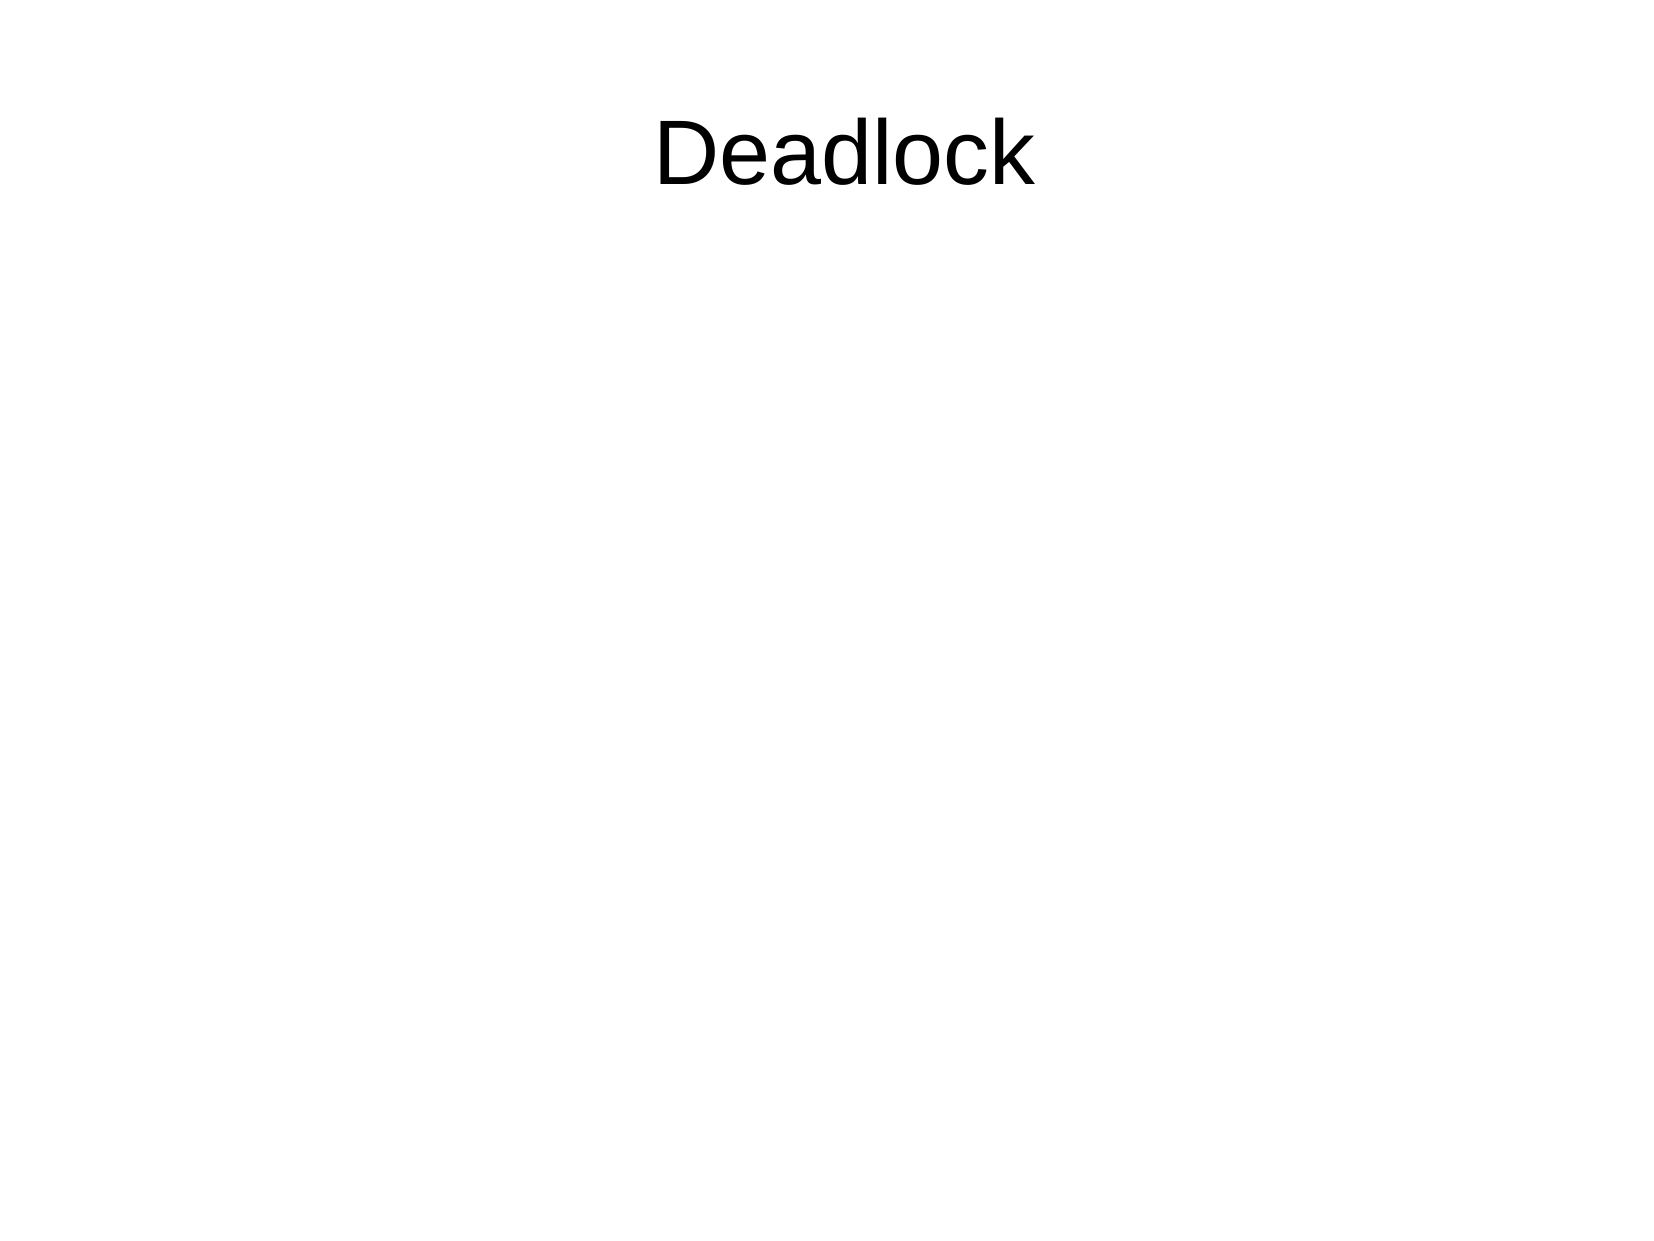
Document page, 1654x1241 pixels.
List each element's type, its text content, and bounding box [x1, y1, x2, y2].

title Deadlock [82, 49, 1571, 257]
